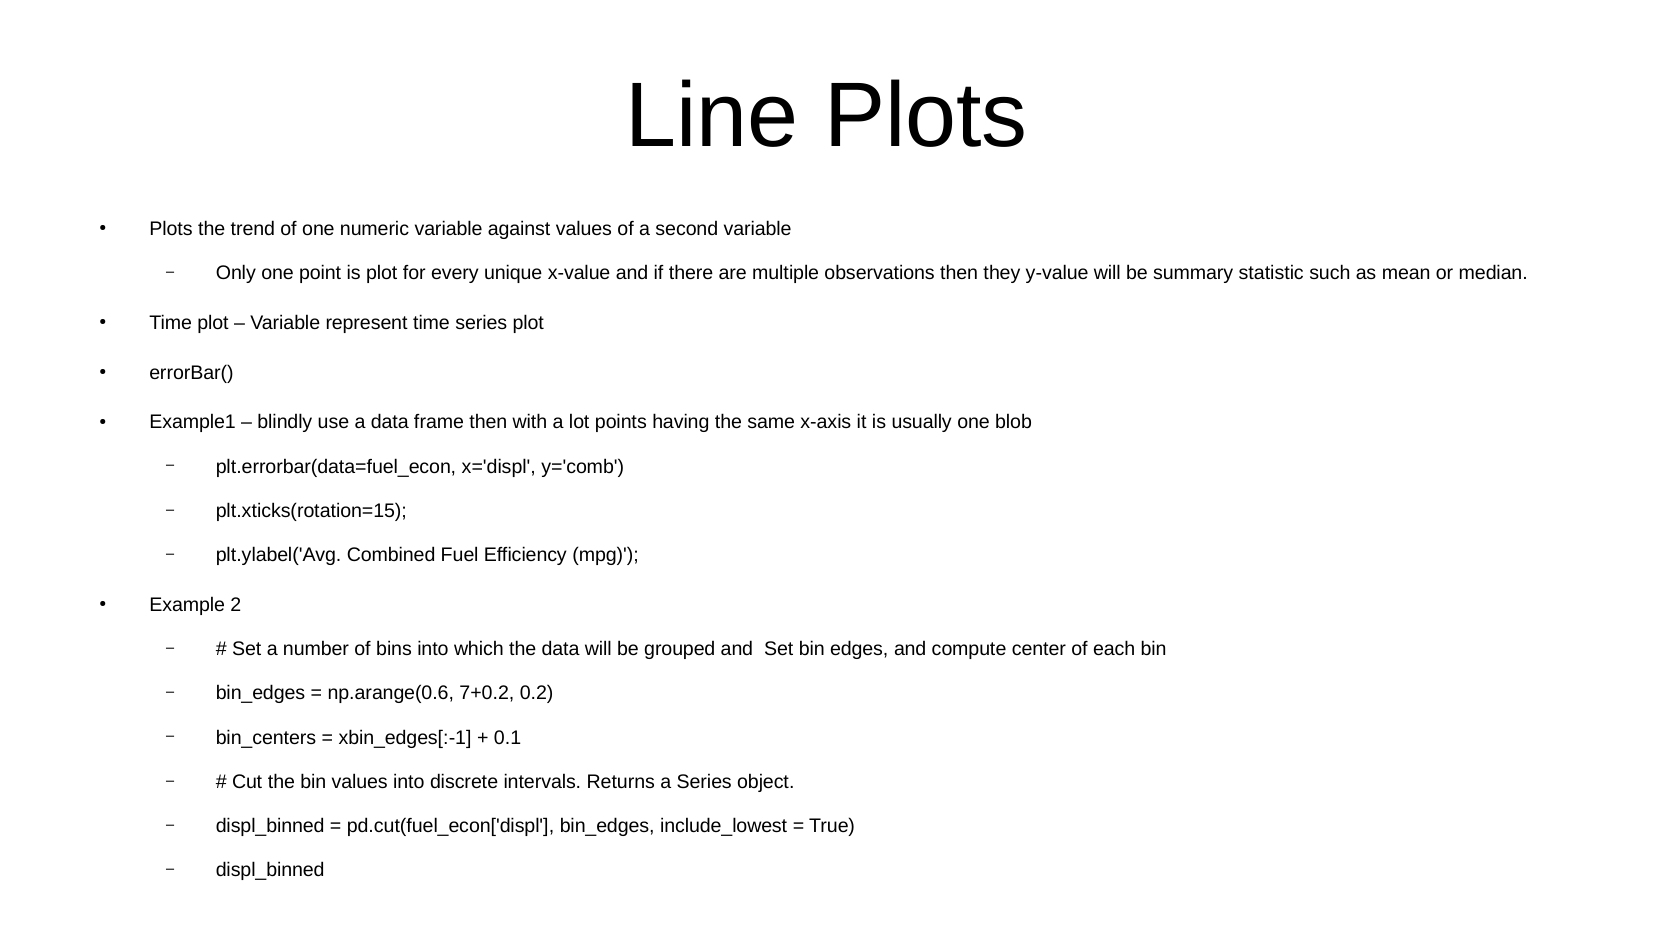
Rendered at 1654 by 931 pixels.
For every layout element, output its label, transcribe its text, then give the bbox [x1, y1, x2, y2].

list Plots the trend of one numeric variable against values of a second variable Only one point is plot for every unique x-value and if there are multiple observations then they y-value will be summary statistic such as mean or median. Time plot – Variable represent time series plot errorBar() Example1 – blindly use a data frame then with a lot points having the same x-axis it is usually one blob plt.errorbar(data=fuel_econ, x='displ', y='comb') plt.xticks(rotation=15); plt.ylabel('Avg. Combined Fuel Efficiency (mpg)'); Example 2 # Set a number of bins into which the data will be grouped and Set bin edges, and compute center of each bin bin_edges = np.arange(0.6, 7+0.2, 0.2) bin_centers = xbin_edges[:-1] + 0.1 # Cut the bin values into discrete intervals. Returns a Series object. displ_binned = pd.cut(fuel_econ['displ'], bin_edges, include_lowest = True) displ_binned [82, 217, 1621, 886]
title Line Plots [82, 37, 1571, 193]
